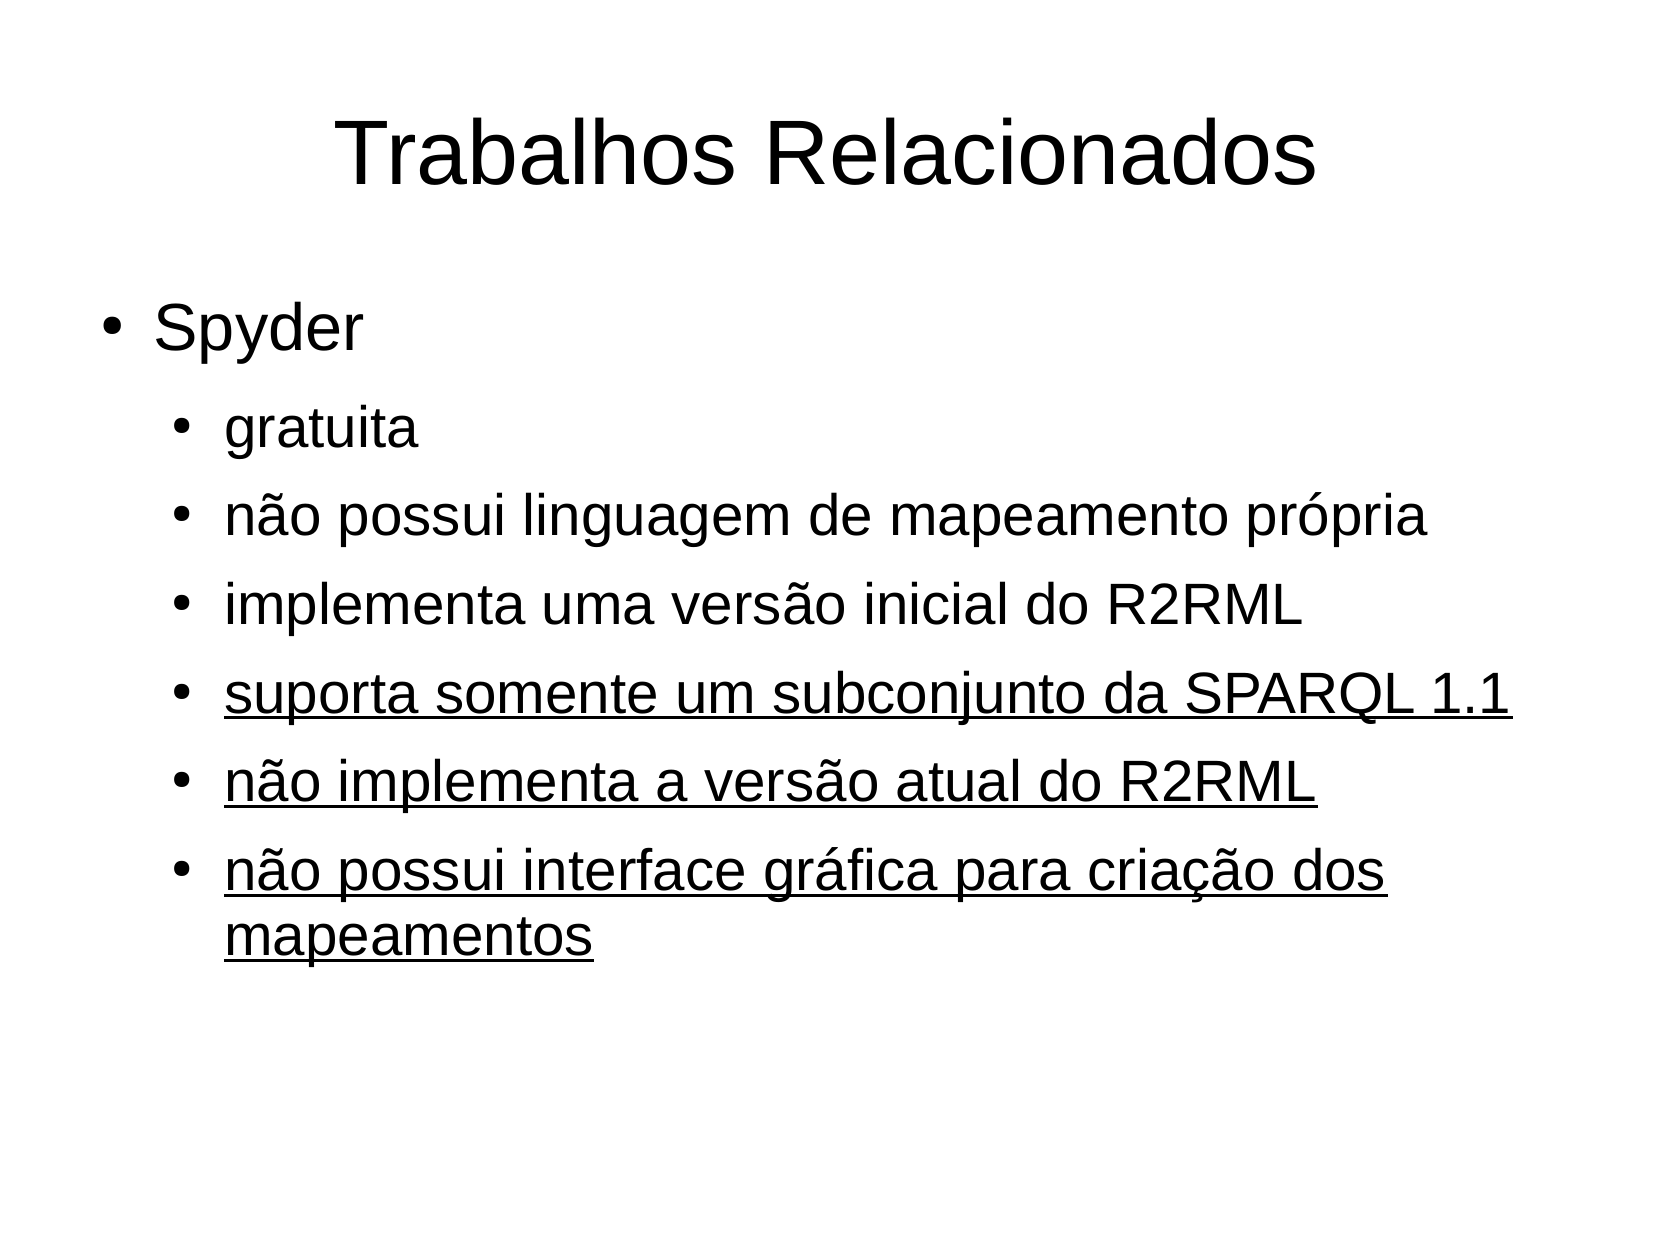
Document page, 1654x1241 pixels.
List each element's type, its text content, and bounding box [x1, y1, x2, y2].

list Spyder gratuita não possui linguagem de mapeamento própria implementa uma versão inicial do R2RML suporta somente um subconjunto da SPARQL 1.1 não implementa a versão atual do R2RML não possui interface gráfica para criação dos mapeamentos [82, 290, 1571, 1109]
title Trabalhos Relacionados [82, 49, 1571, 257]
